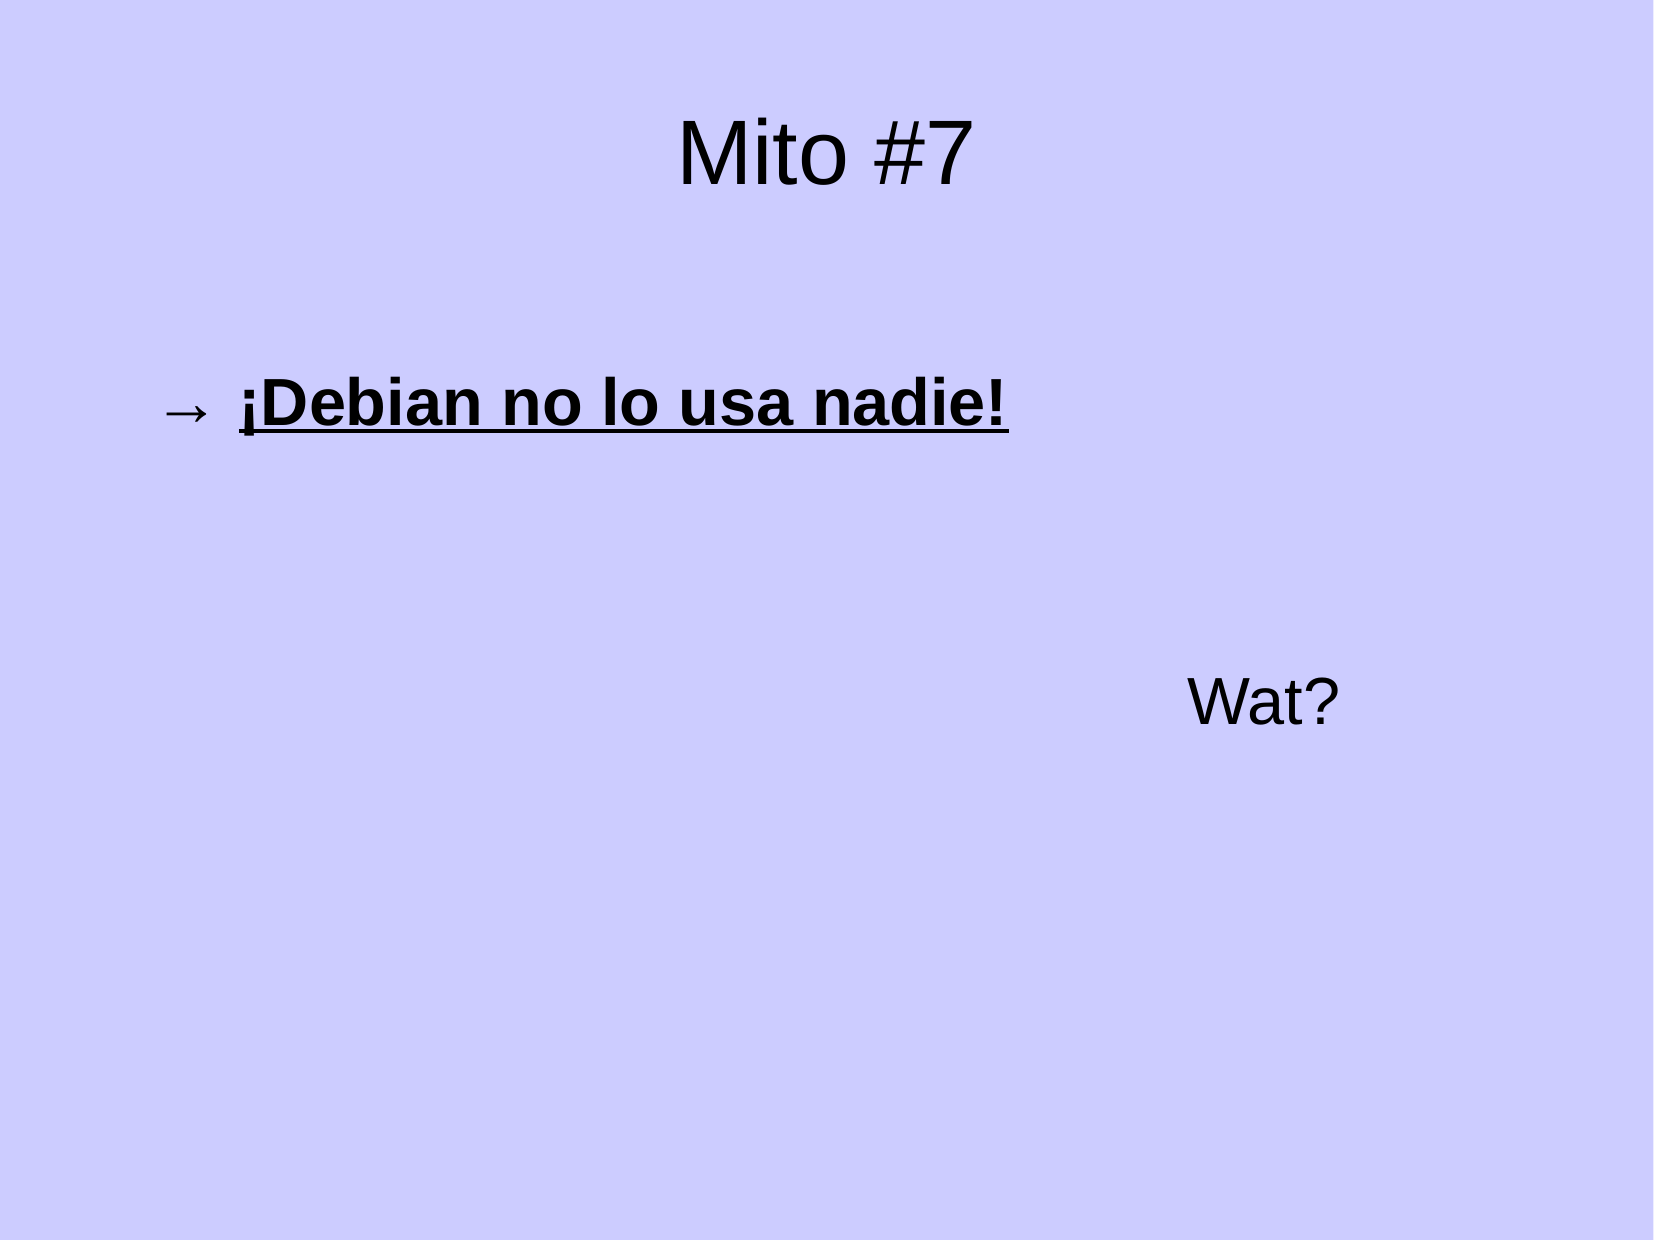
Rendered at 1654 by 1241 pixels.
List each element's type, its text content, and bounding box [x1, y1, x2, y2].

list → ¡Debian no lo usa nadie! Wat? [82, 290, 1571, 1010]
title Mito #7 [82, 49, 1571, 257]
